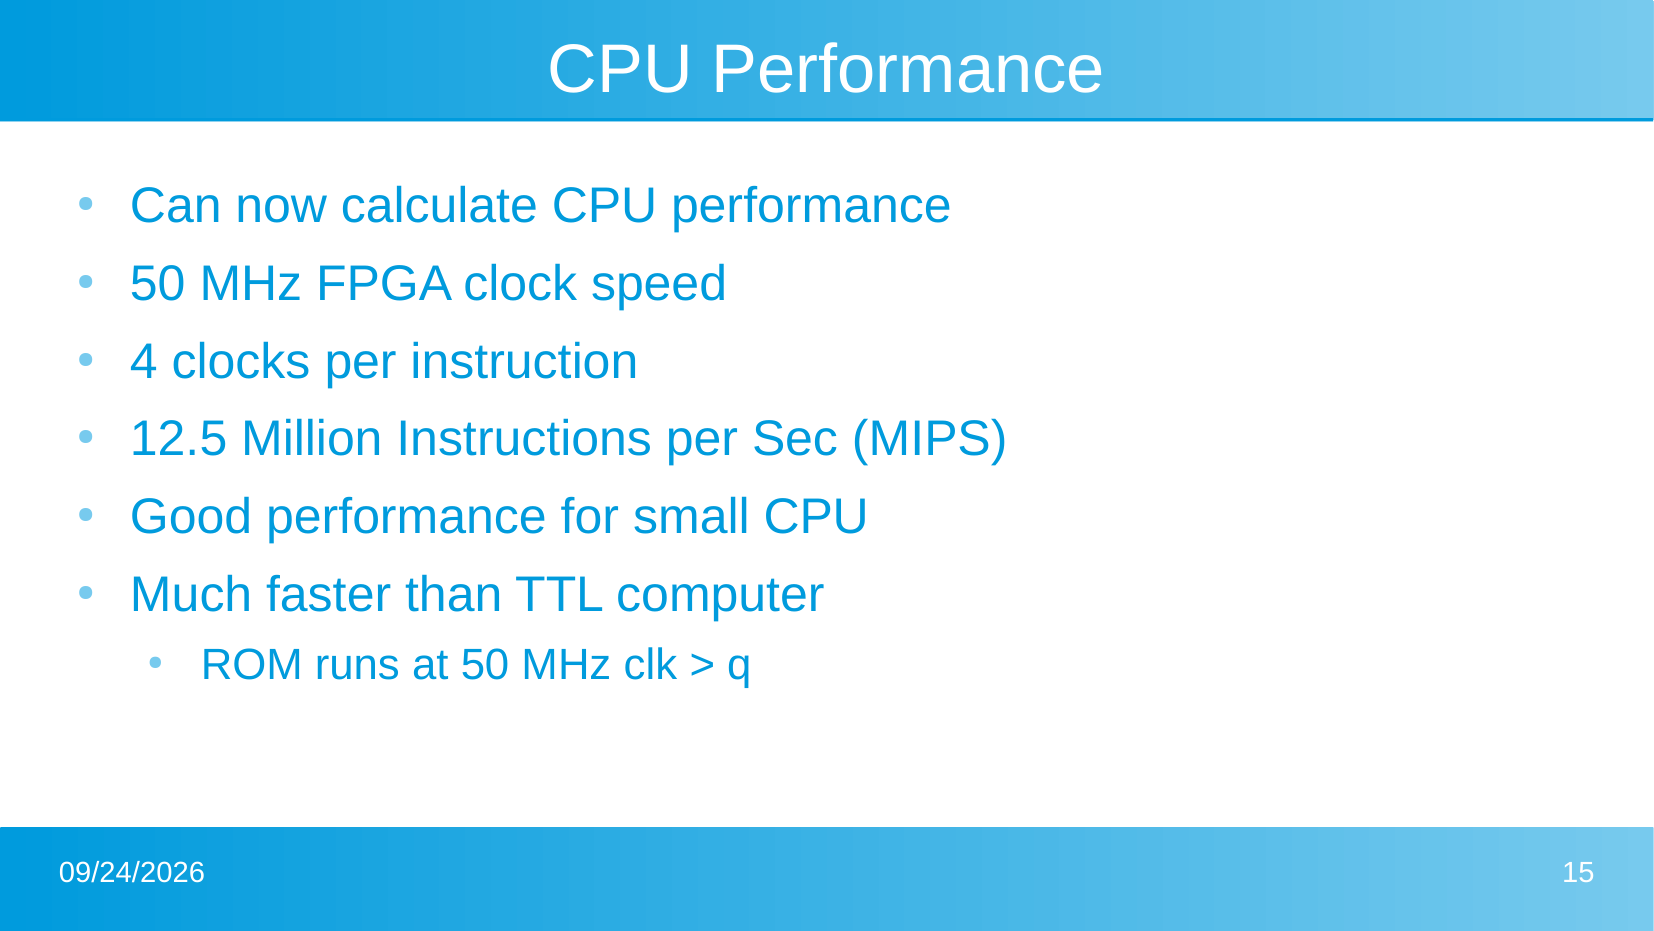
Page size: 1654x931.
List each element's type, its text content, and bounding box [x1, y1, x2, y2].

list Can now calculate CPU performance 50 MHz FPGA clock speed 4 clocks per instruction 12.5 Million Instructions per Sec (MIPS) Good performance for small CPU Much faster than TTL computer ROM runs at 50 MHz clk > q [59, 177, 1595, 768]
title CPU Performance [59, 29, 1595, 108]
